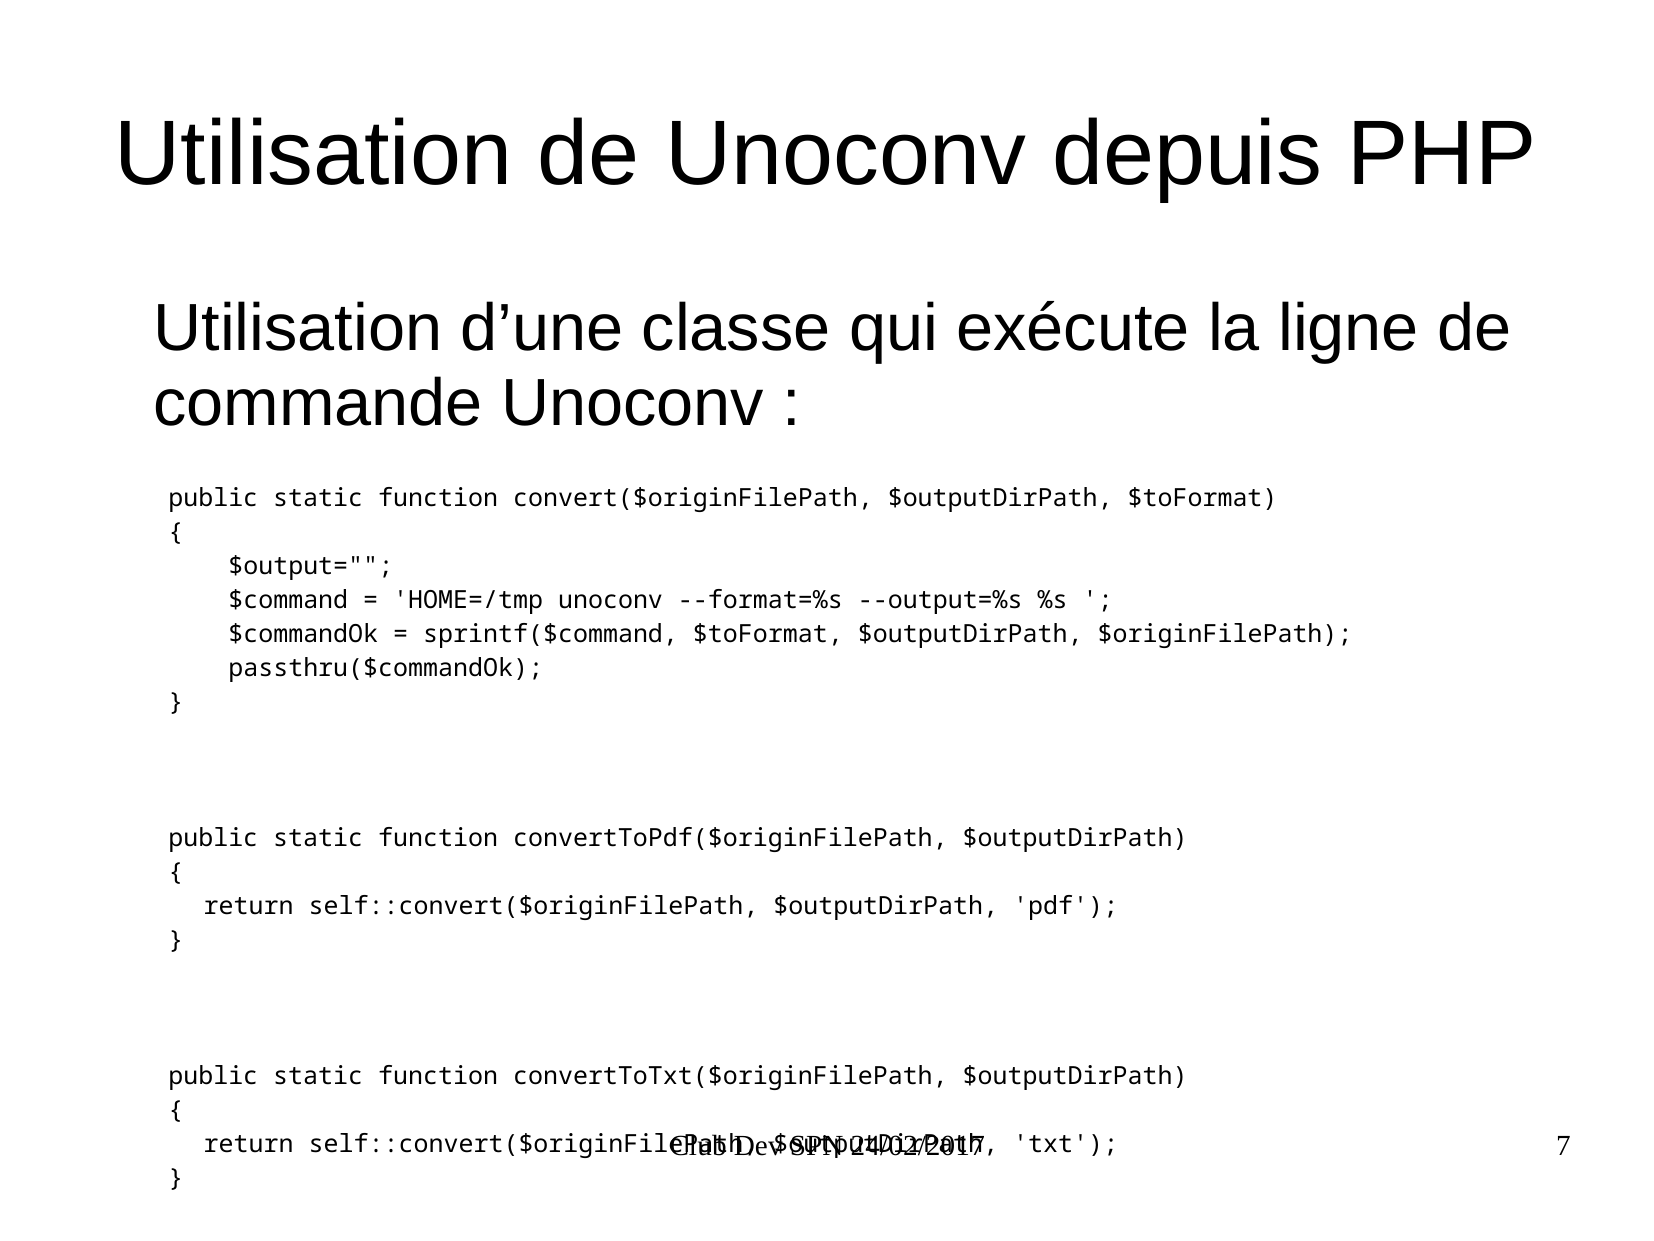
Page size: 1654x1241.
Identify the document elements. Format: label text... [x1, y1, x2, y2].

list Utilisation d’une classe qui exécute la ligne de commande Unoconv : [82, 290, 1571, 1010]
text_box public static function convert($originFilePath, $outputDirPath, $toFormat) { $output=""; $command = 'HOME=/tmp unoconv --format=%s --output=%s %s '; $commandOk = sprintf($command, $toFormat, $outputDirPath, $originFilePath); passthru($commandOk); } public static function convertToPdf($originFilePath, $outputDirPath) { return self::convert($originFilePath, $outputDirPath, 'pdf'); } public static function convertToTxt($originFilePath, $outputDirPath) { return self::convert($originFilePath, $outputDirPath, 'txt'); } [118, 472, 1512, 1146]
title Utilisation de Unoconv depuis PHP [82, 49, 1571, 257]
